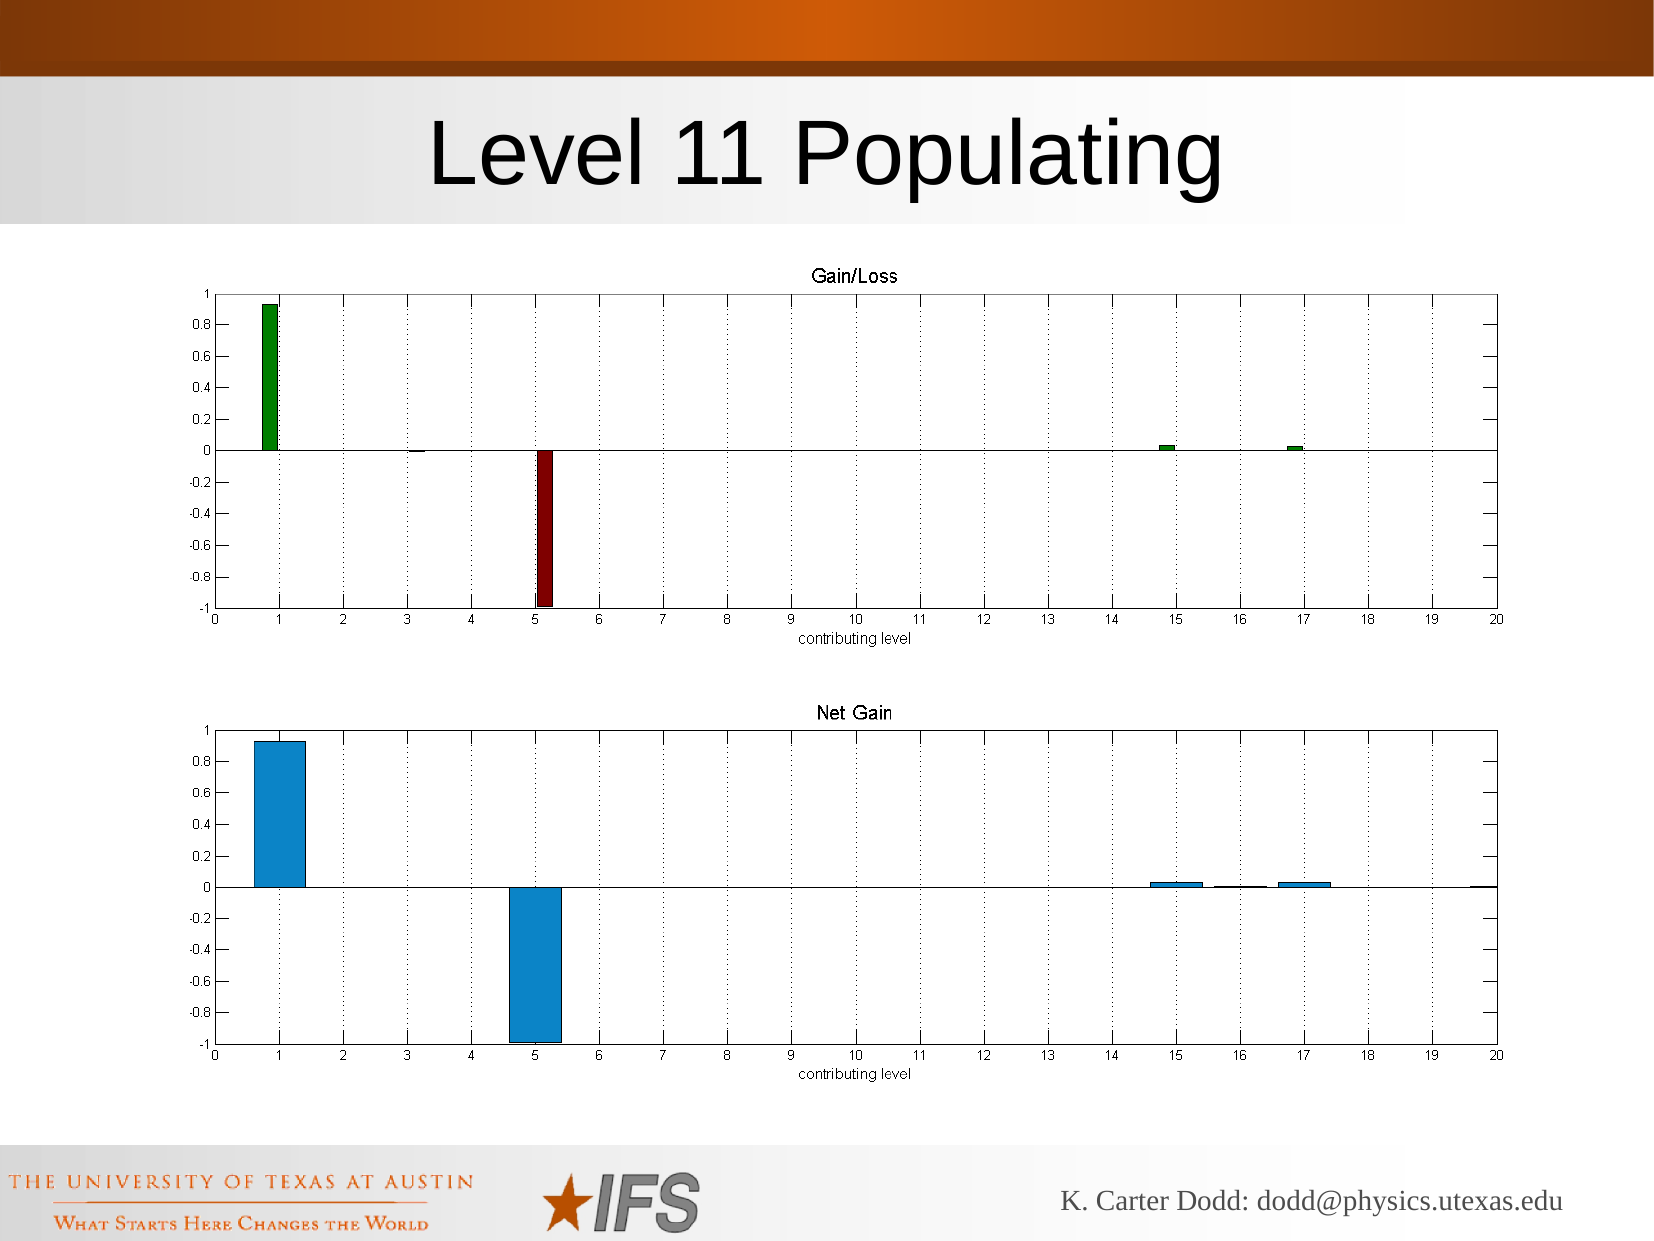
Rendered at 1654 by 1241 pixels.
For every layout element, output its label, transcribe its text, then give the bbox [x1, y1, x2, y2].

picture [0, 0, 1654, 1241]
title Level 11 Populating [82, 56, 1571, 224]
